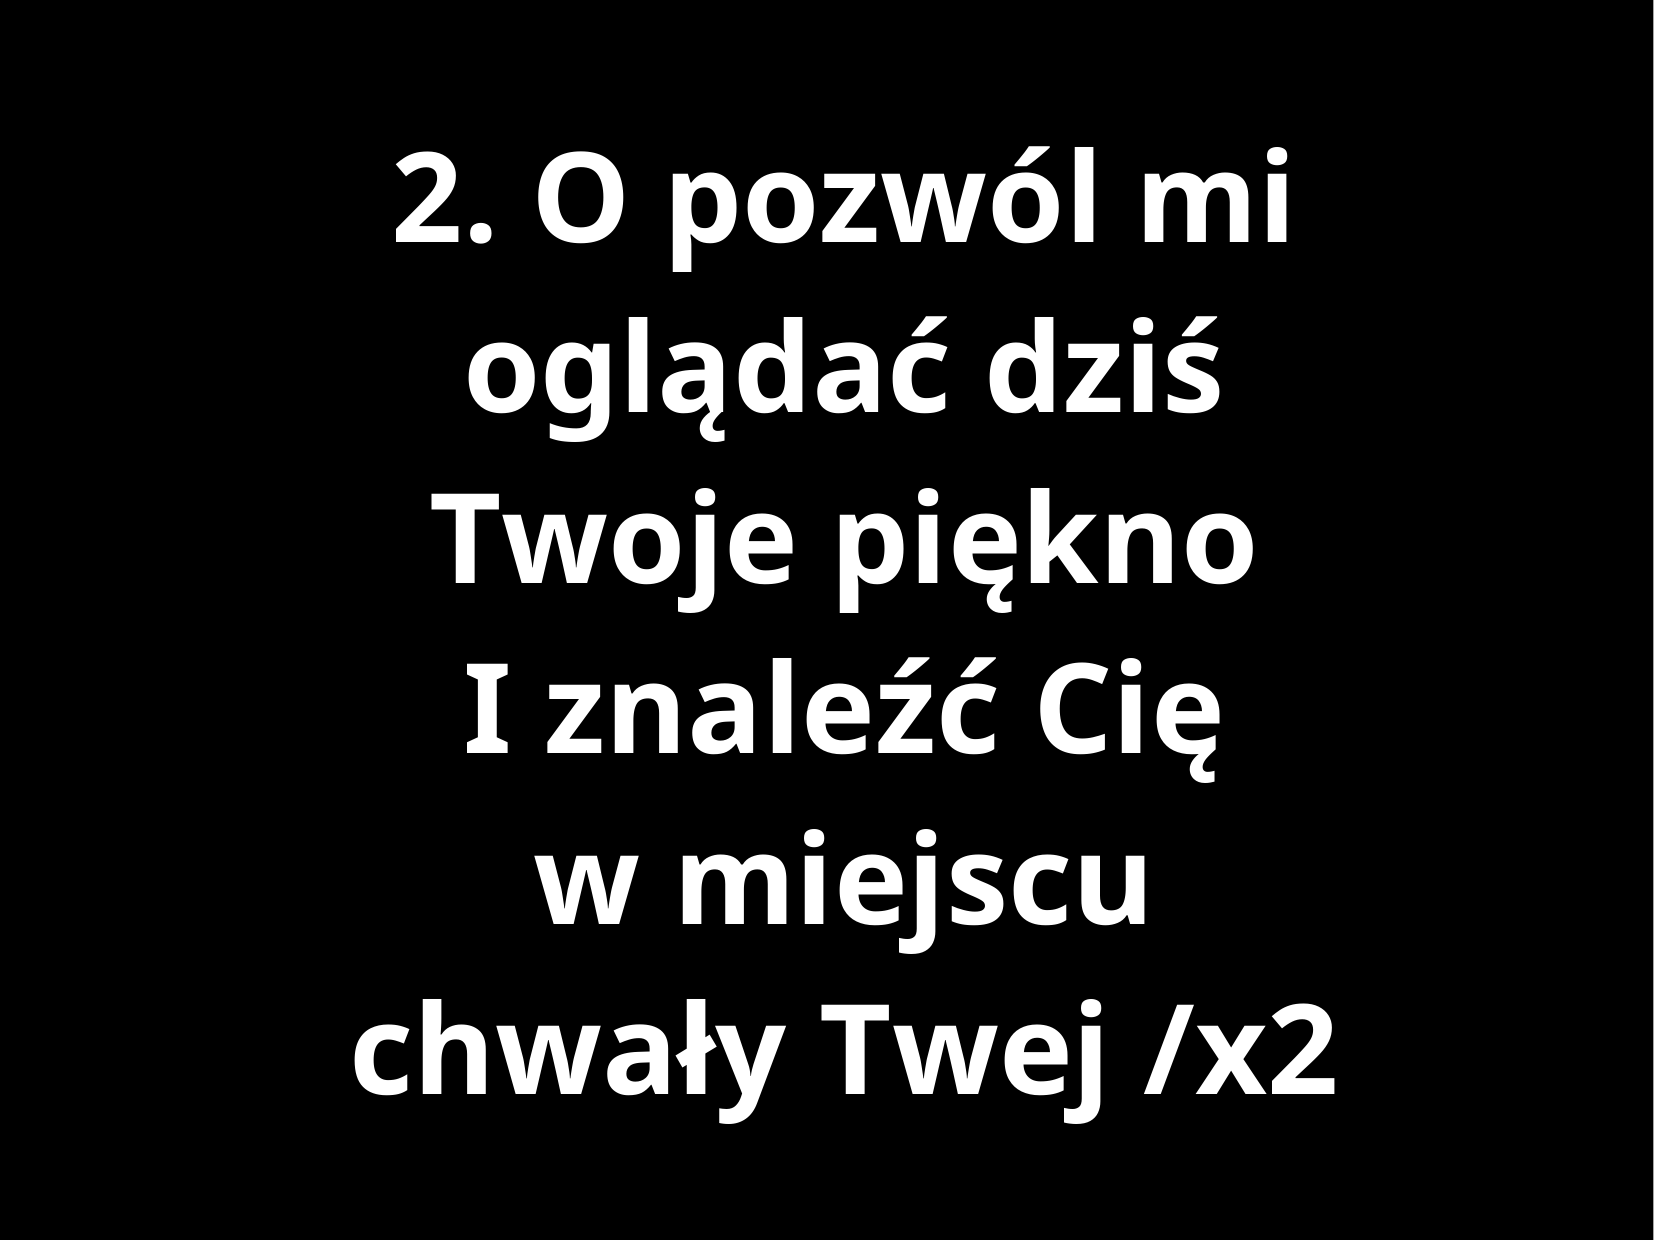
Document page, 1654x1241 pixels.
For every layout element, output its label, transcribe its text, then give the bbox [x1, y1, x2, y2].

subtitle 2. O pozwól mi oglądać dziś Twoje piękno I znaleźć Cię w miejscu chwały Twej /x2 [0, 0, 1654, 1241]
